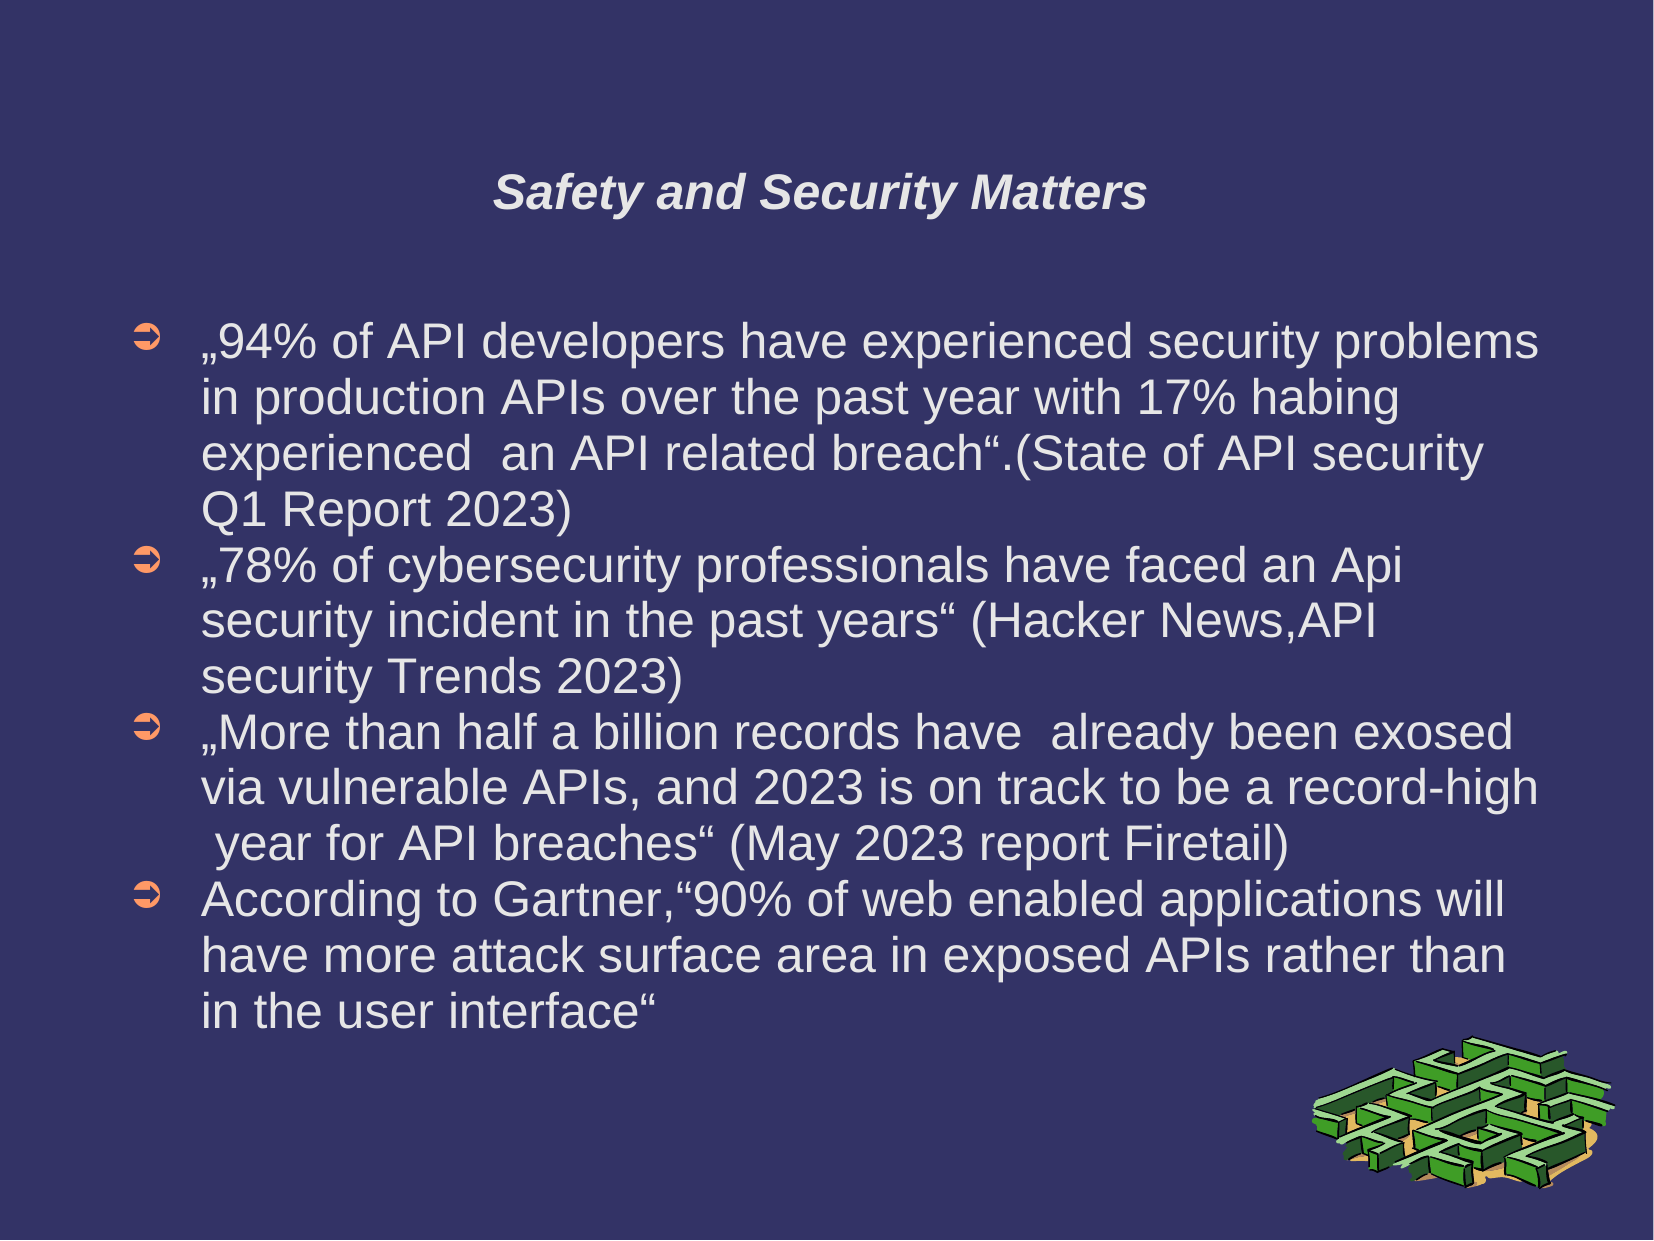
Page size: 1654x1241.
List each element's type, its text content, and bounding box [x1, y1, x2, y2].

title Safety and Security Matters [76, 88, 1565, 296]
list „94% of API developers have experienced security problems in production APIs over the past year with 17% habing experienced an API related breach“.(State of API security Q1 Report 2023) „78% of cybersecurity professionals have faced an Api security incident in the past years“ (Hacker News,API security Trends 2023) „More than half a billion records have already been exosed via vulnerable APIs, and 2023 is on track to be a record-high year for API breaches“ (May 2023 report Firetail) According to Gartner,“90% of web enabled applications will have more attack surface area in exposed APIs rather than in the user interface“ [118, 313, 1542, 1039]
